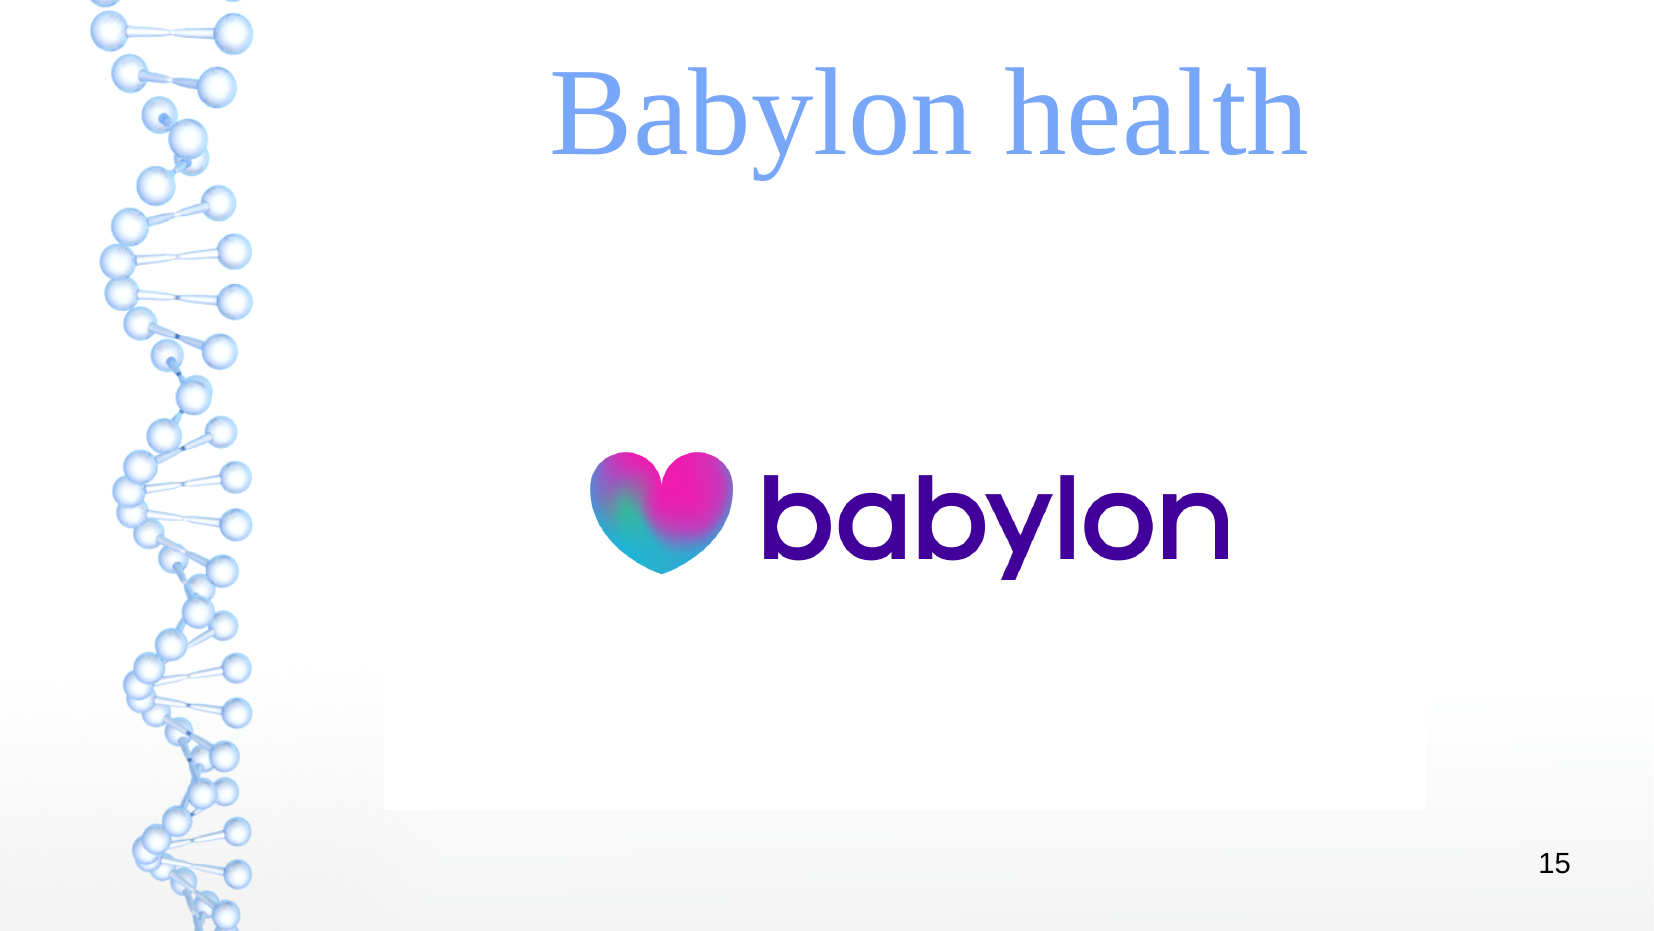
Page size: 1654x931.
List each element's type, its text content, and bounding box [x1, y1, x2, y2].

picture [0, 0, 1654, 931]
title Babylon health [265, 35, 1595, 189]
